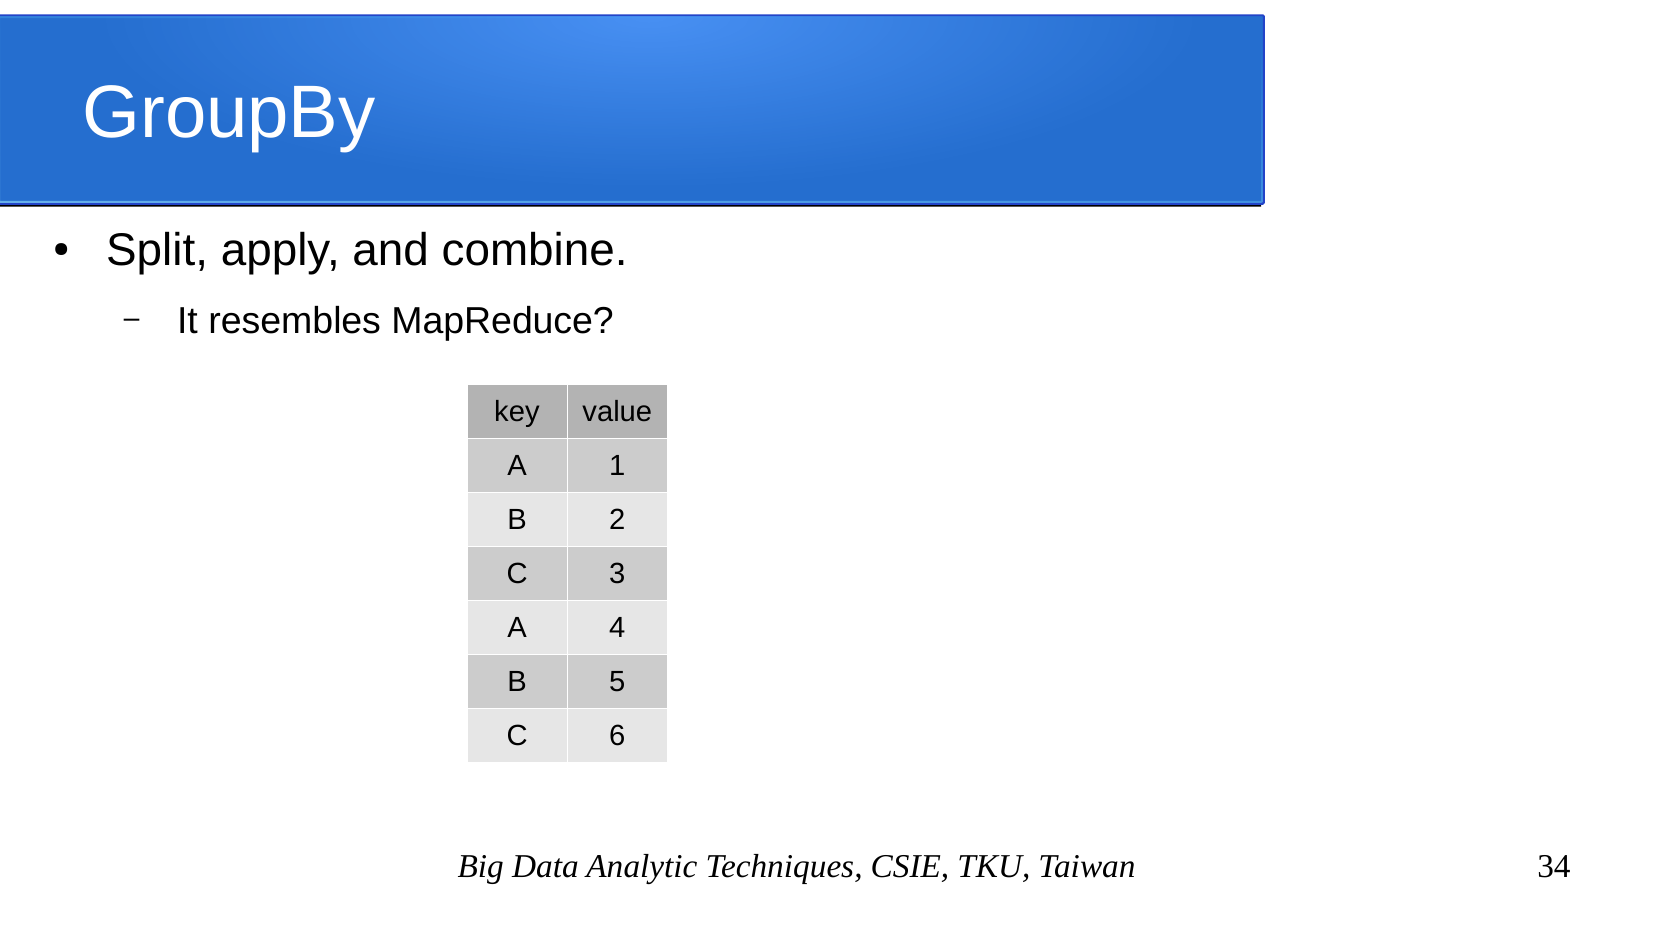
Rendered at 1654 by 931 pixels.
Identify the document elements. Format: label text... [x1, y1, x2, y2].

table_cell A [468, 601, 567, 654]
table_cell 2 [568, 493, 667, 546]
title GroupBy [82, 35, 1235, 189]
table_cell 6 [568, 709, 667, 762]
table_cell 3 [568, 547, 667, 600]
table_cell C [468, 547, 567, 600]
table_cell 4 [568, 601, 667, 654]
table_cell C [468, 709, 567, 762]
table_header value [568, 385, 667, 438]
table_cell 1 [568, 439, 667, 492]
table_header key [468, 385, 567, 438]
list Split, apply, and combine. It resembles MapReduce? [35, 224, 674, 764]
table_cell A [468, 439, 567, 492]
table_cell B [468, 493, 567, 546]
table_cell B [468, 655, 567, 708]
table_cell 5 [568, 655, 667, 708]
